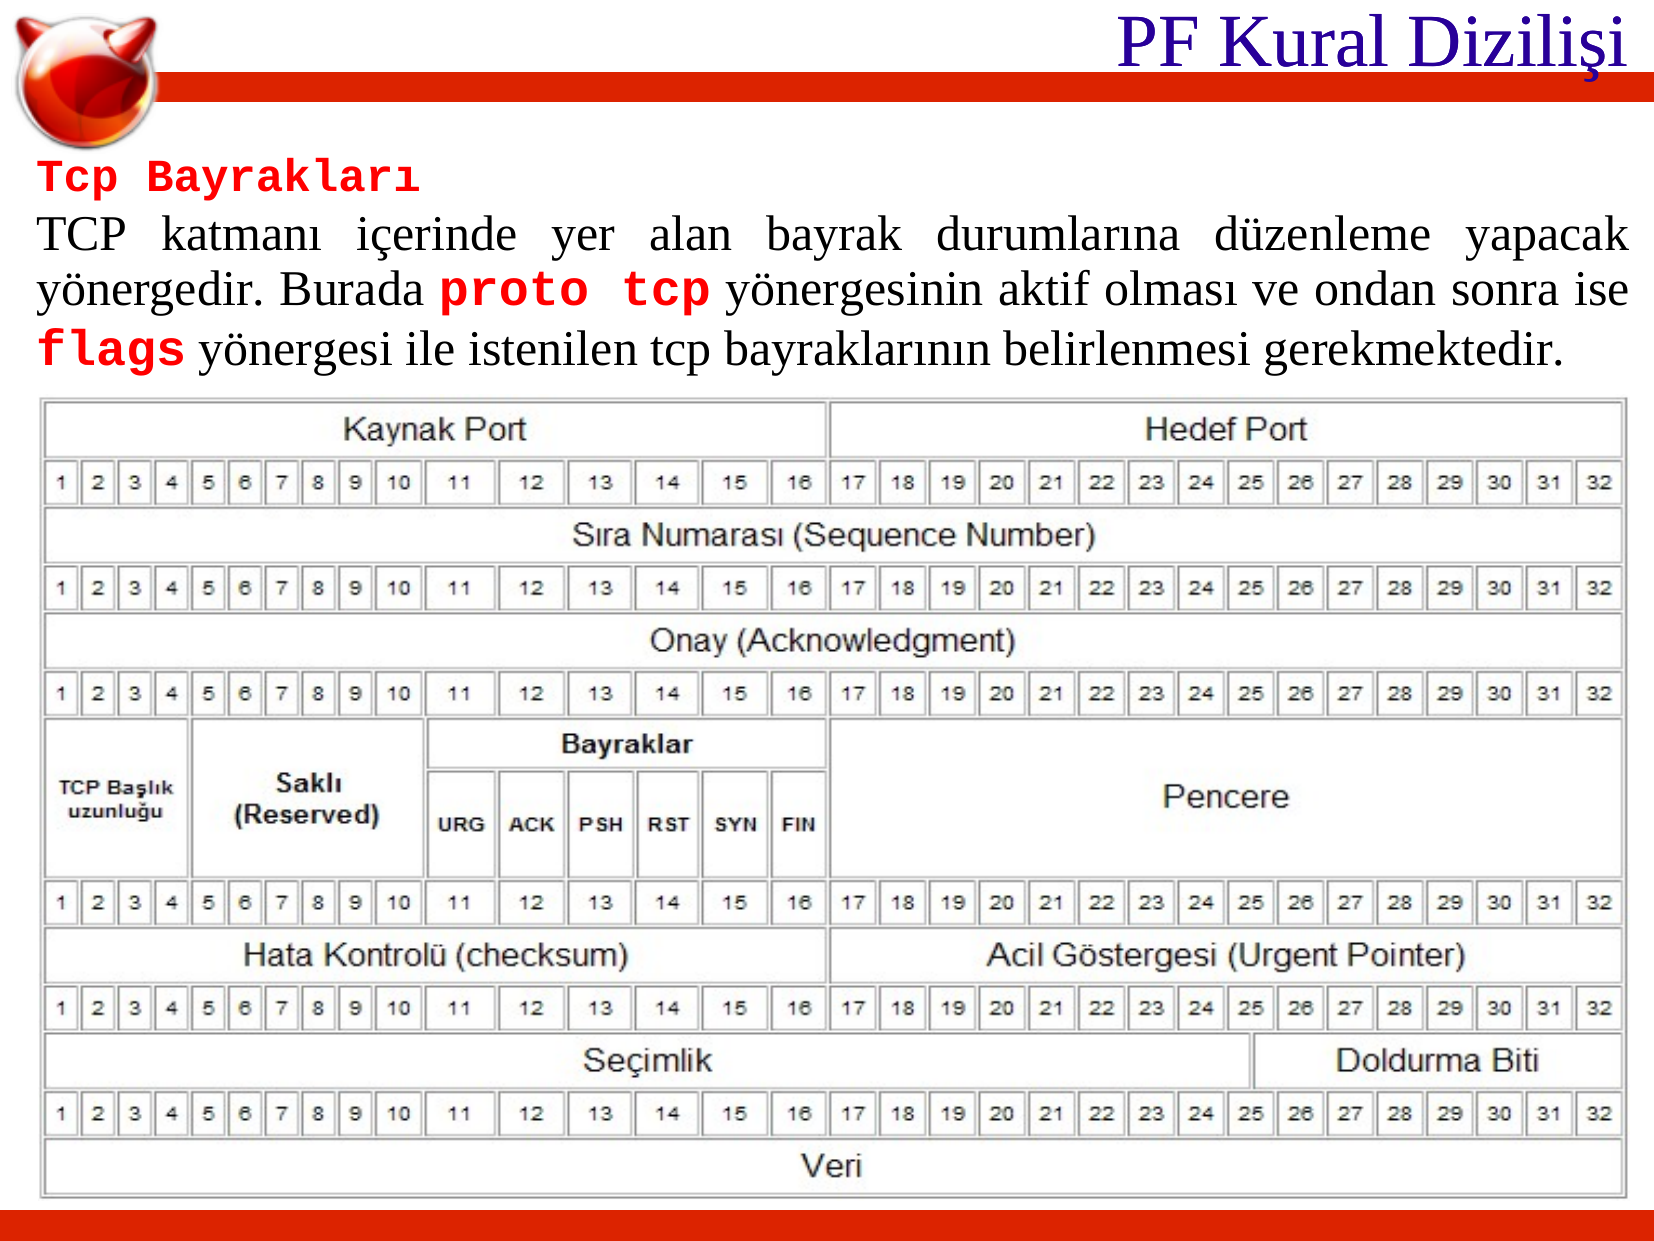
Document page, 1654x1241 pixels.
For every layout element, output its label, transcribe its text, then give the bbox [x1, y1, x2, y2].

text_box Tcp Bayrakları TCP katmanı içerinde yer alan bayrak durumlarına düzenleme yapacak yönergedir. Burada proto tcp yönergesinin aktif olması ve ondan sonra ise flags yönergesi ile istenilen tcp bayraklarının belirlenmesi gerekmektedir. [36, 153, 1631, 495]
picture [38, 394, 1630, 1201]
text_box PF Kural Dizilişi [714, 0, 1648, 84]
text_box [165, 72, 1654, 102]
picture [10, 12, 165, 154]
text_box [0, 1210, 1654, 1241]
